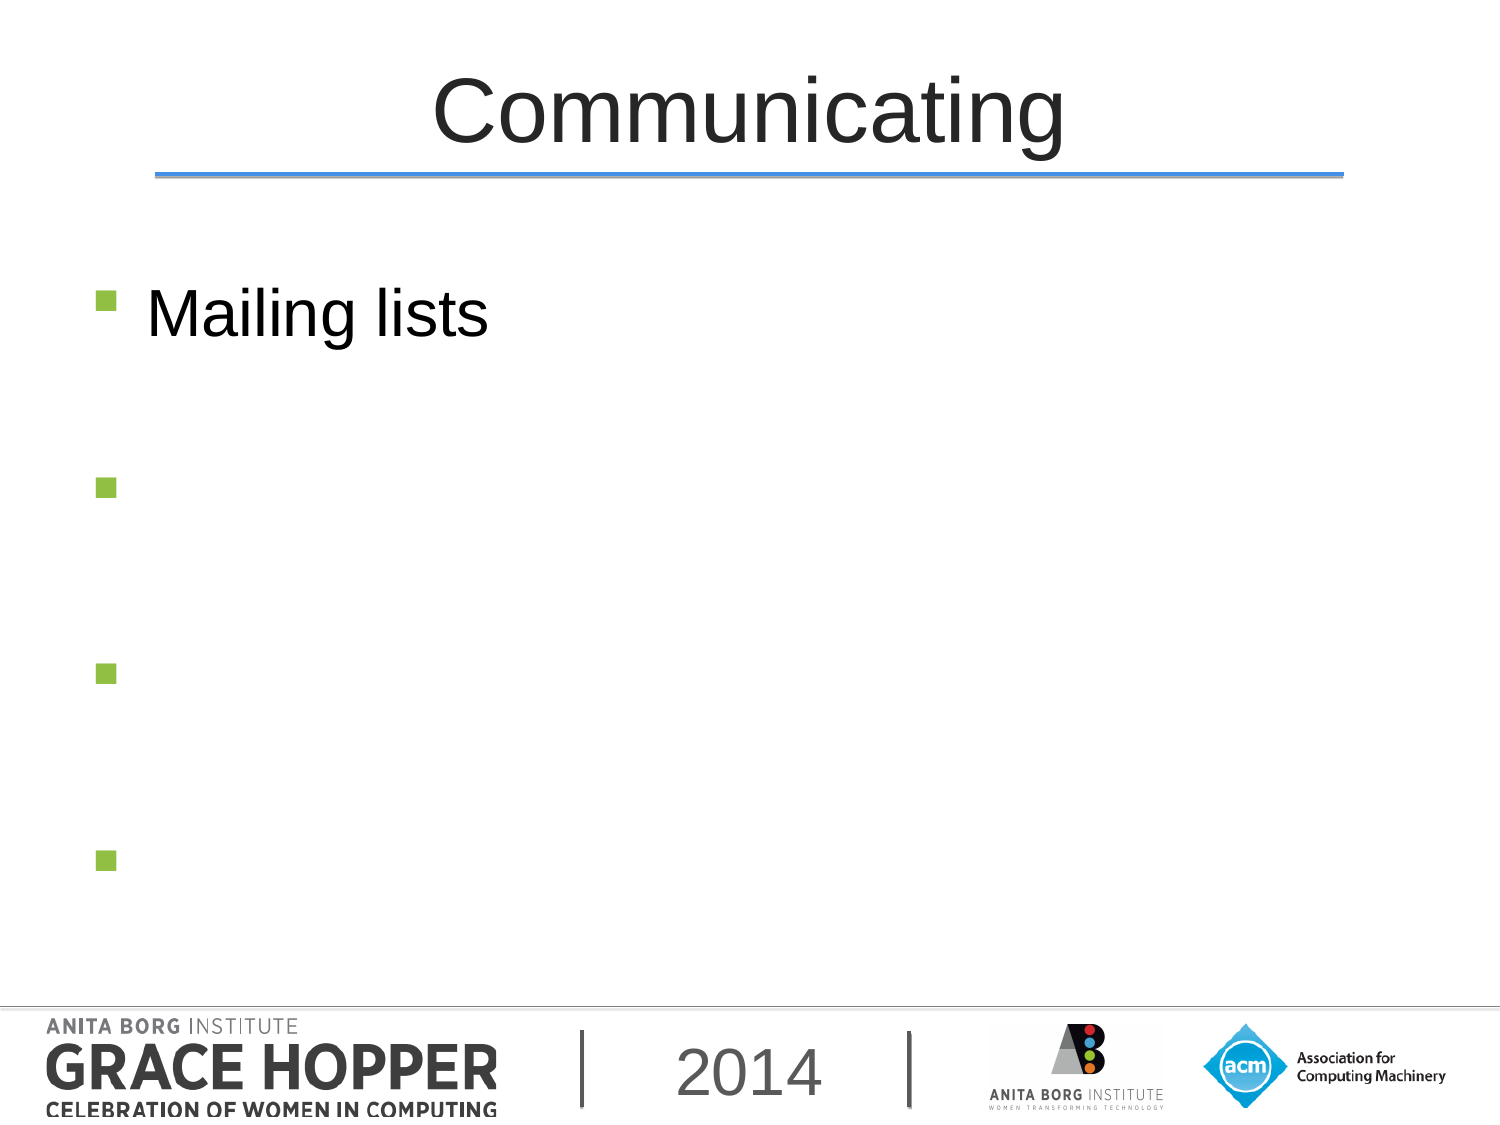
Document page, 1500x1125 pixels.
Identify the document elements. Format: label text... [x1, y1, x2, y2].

title Communicating [75, 19, 1425, 191]
picture [989, 1024, 1163, 1110]
list Mailing lists Private email Conferences Linux Weekly News [75, 262, 1425, 1005]
